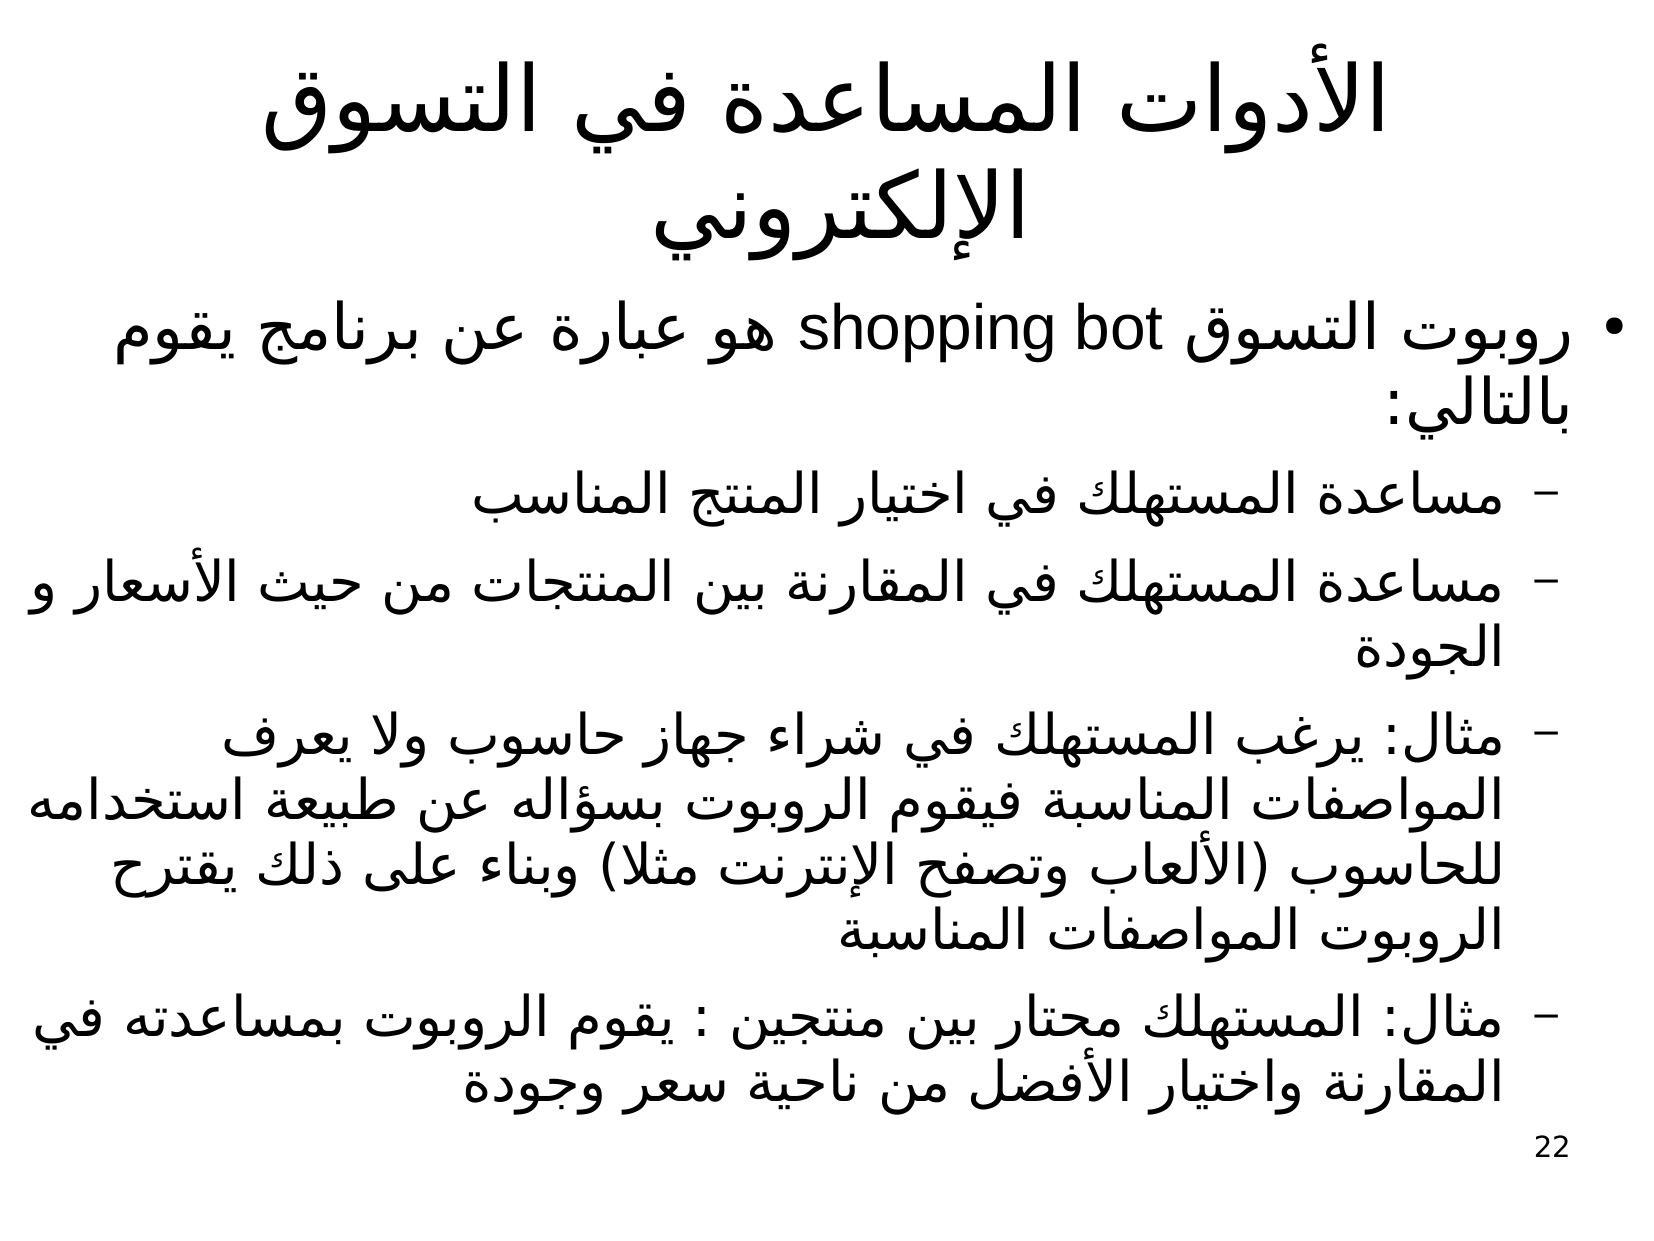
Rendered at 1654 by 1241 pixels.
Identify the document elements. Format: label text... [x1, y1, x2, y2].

title الأدوات المساعدة في التسوق الإلكتروني [82, 42, 1571, 264]
list روبوت التسوق shopping bot هو عبارة عن برنامج يقوم بالتالي: مساعدة المستهلك في اختيار المنتج المناسب مساعدة المستهلك في المقارنة بين المنتجات من حيث الأسعار و الجودة مثال: يرغب المستهلك في شراء جهاز حاسوب ولا يعرف المواصفات المناسبة فيقوم الروبوت بسؤاله عن طبيعة استخدامه للحاسوب (الألعاب وتصفح الإنترنت مثلا) وبناء على ذلك يقترح الروبوت المواصفات المناسبة مثال: المستهلك محتار بين منتجين : يقوم الروبوت بمساعدته في المقارنة واختيار الأفضل من ناحية سعر وجودة [0, 290, 1642, 1123]
